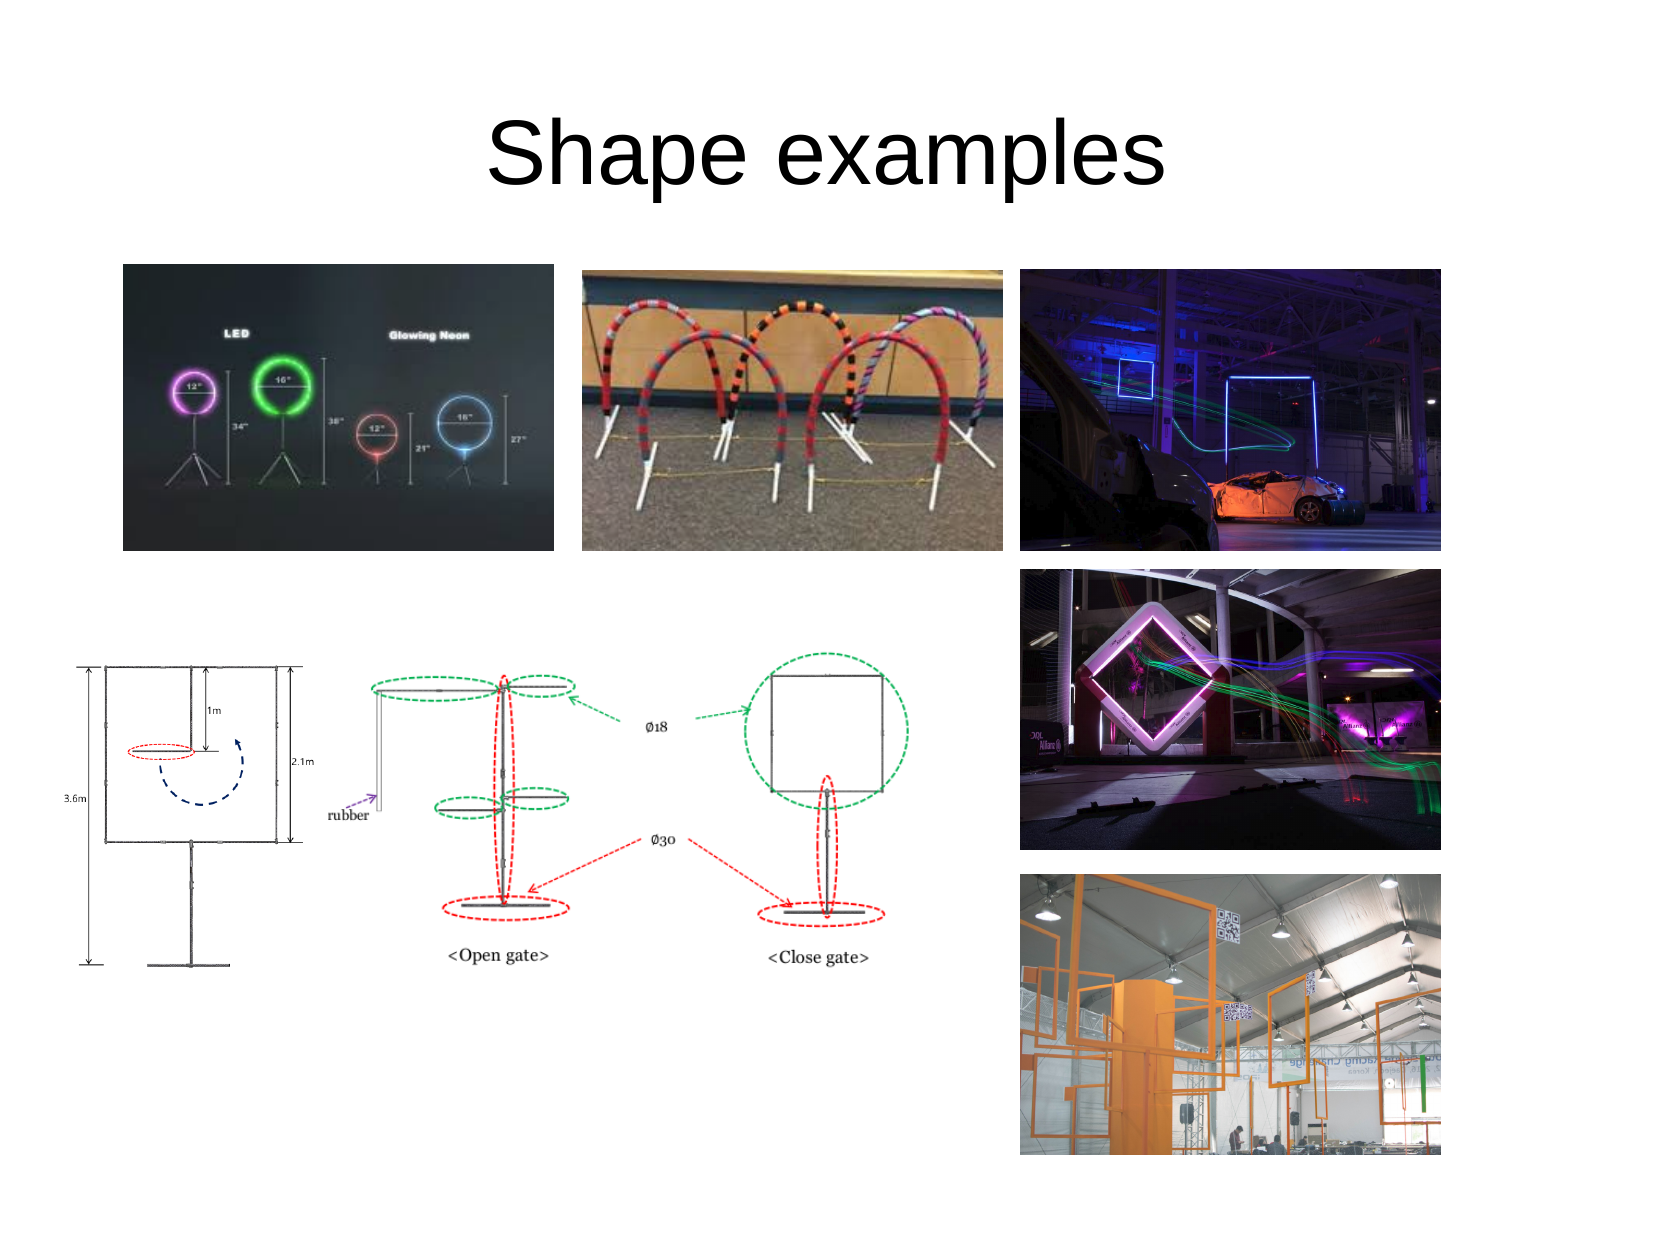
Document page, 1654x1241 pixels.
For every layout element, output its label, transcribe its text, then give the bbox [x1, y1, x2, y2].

picture [582, 270, 1003, 551]
picture [1020, 874, 1441, 1156]
picture [123, 264, 554, 551]
title Shape examples [82, 49, 1571, 257]
picture [60, 629, 973, 976]
picture [1020, 569, 1441, 850]
picture [1020, 269, 1441, 551]
